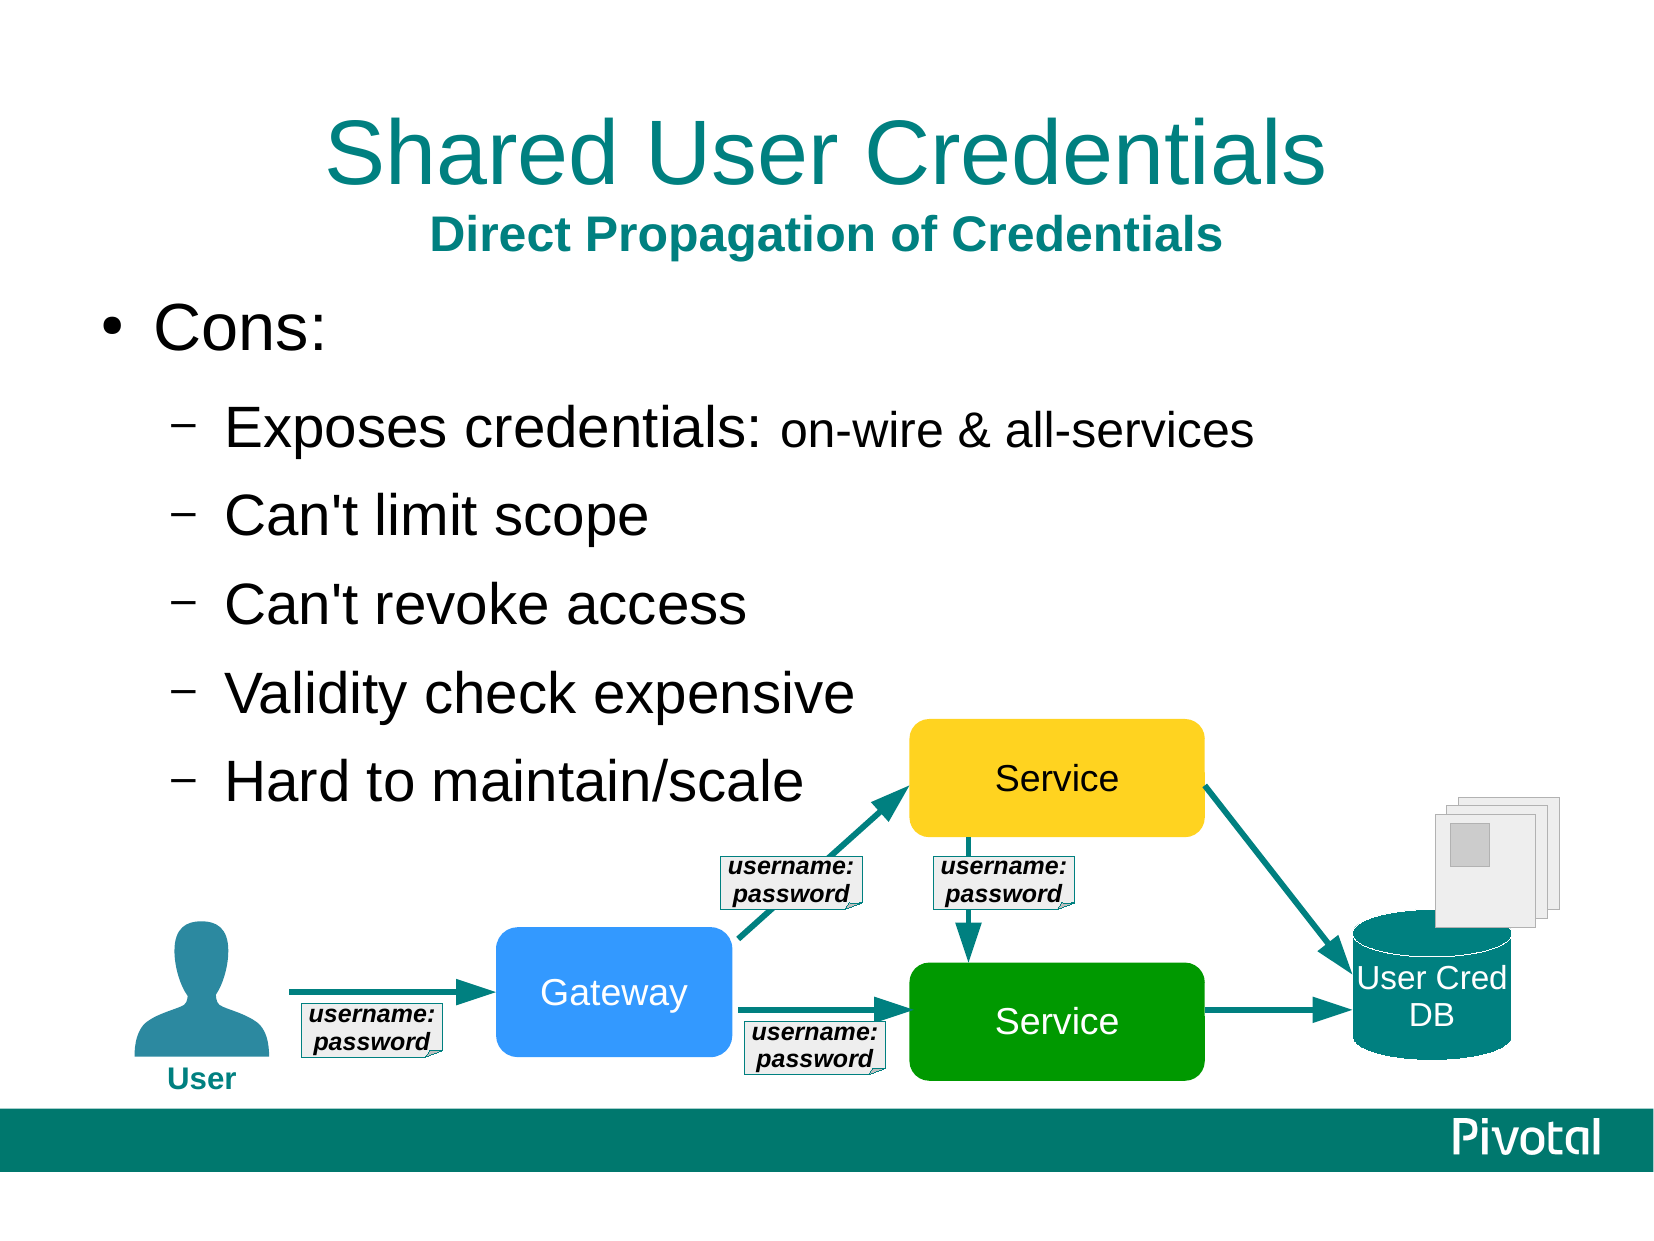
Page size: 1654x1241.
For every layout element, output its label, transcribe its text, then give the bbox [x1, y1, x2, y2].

text_box Direct Propagation of Credentials [0, 198, 1654, 274]
picture [1452, 1115, 1601, 1158]
text_box username: password [933, 856, 1075, 910]
text_box username: password [720, 856, 863, 910]
list Cons: Exposes credentials: on-wire & all-services Can't limit scope Can't revoke access Validity check expensive Hard to maintain/scale [82, 290, 1571, 1109]
text_box username: password [744, 1021, 886, 1075]
title Shared User Credentials [82, 49, 1571, 198]
picture [134, 921, 270, 1057]
